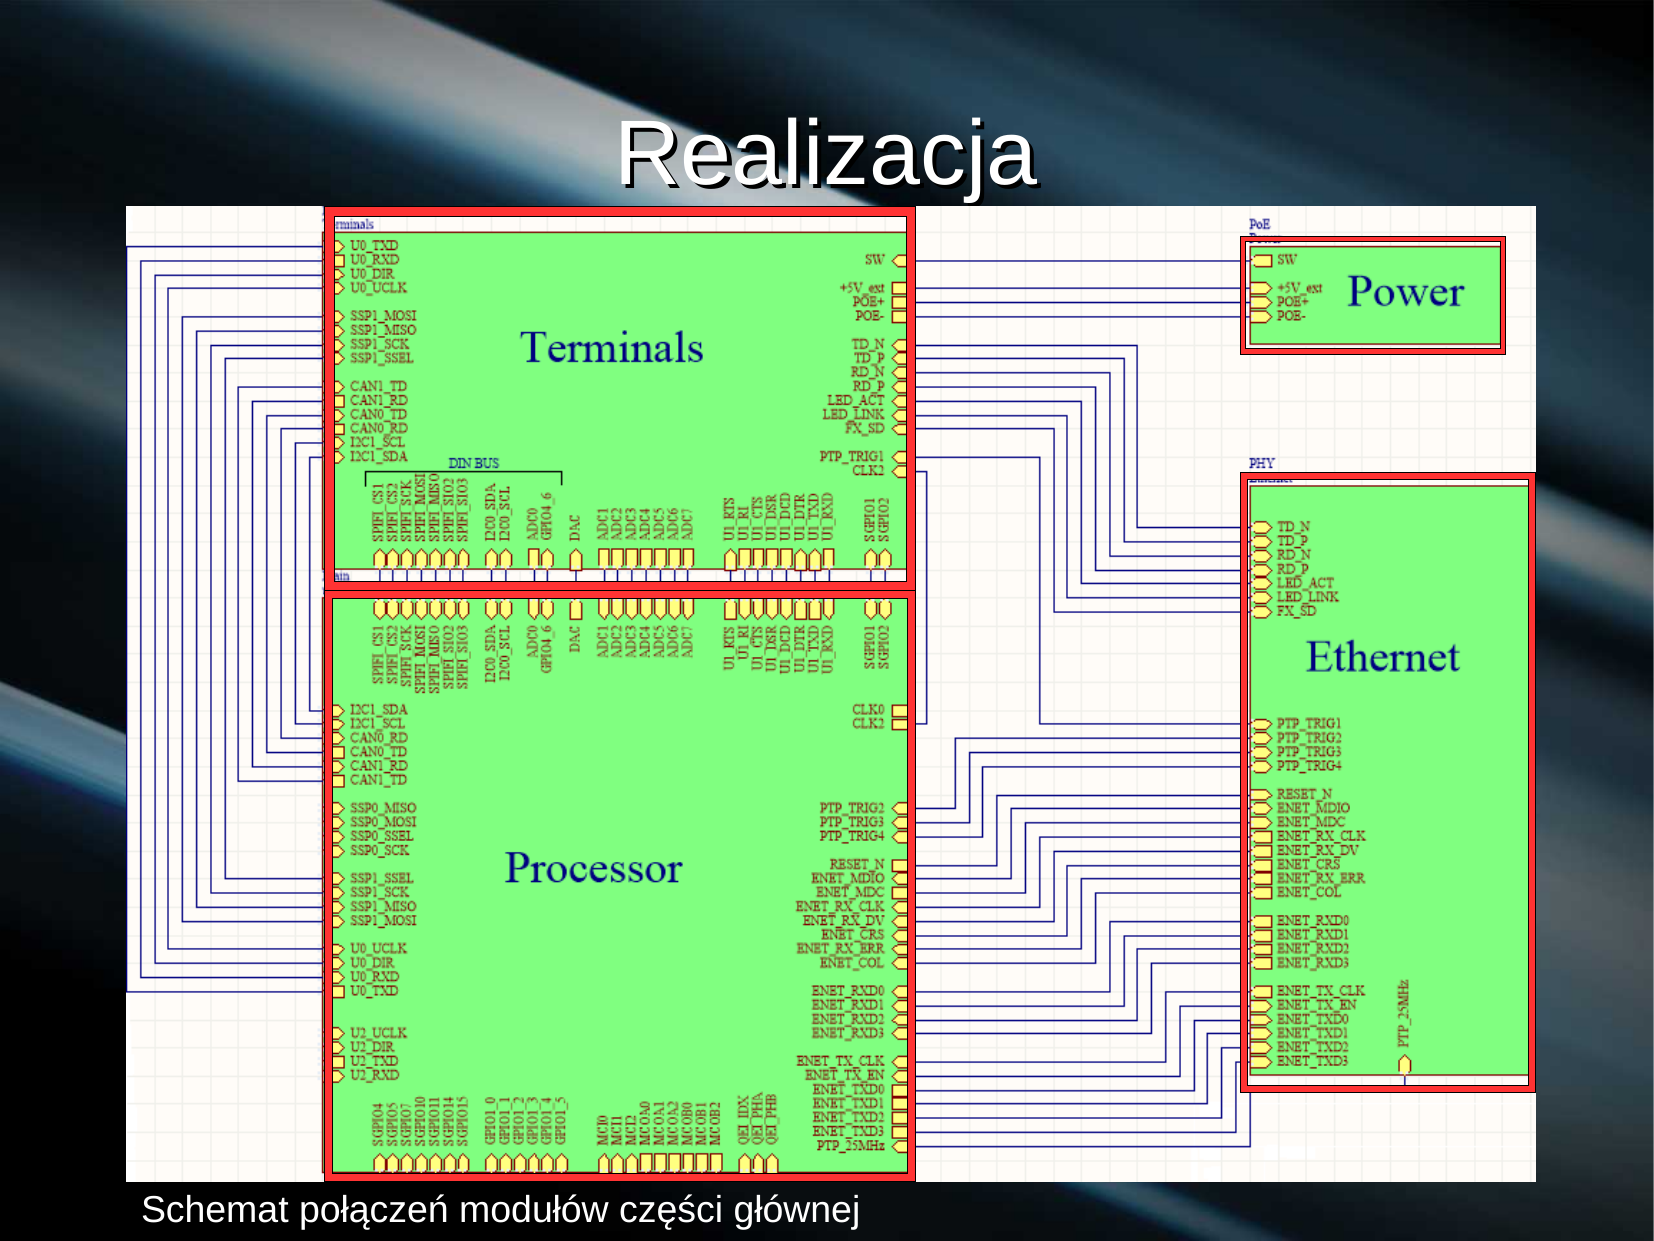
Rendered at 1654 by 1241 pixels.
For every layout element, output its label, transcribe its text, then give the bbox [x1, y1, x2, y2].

text_box [1240, 472, 1536, 1093]
text_box [324, 206, 916, 1182]
title Realizacja [82, 49, 1571, 257]
text_box [1240, 236, 1506, 355]
text_box Schemat połączeń modułów części głównej [126, 1181, 876, 1238]
picture [0, 0, 1654, 1241]
